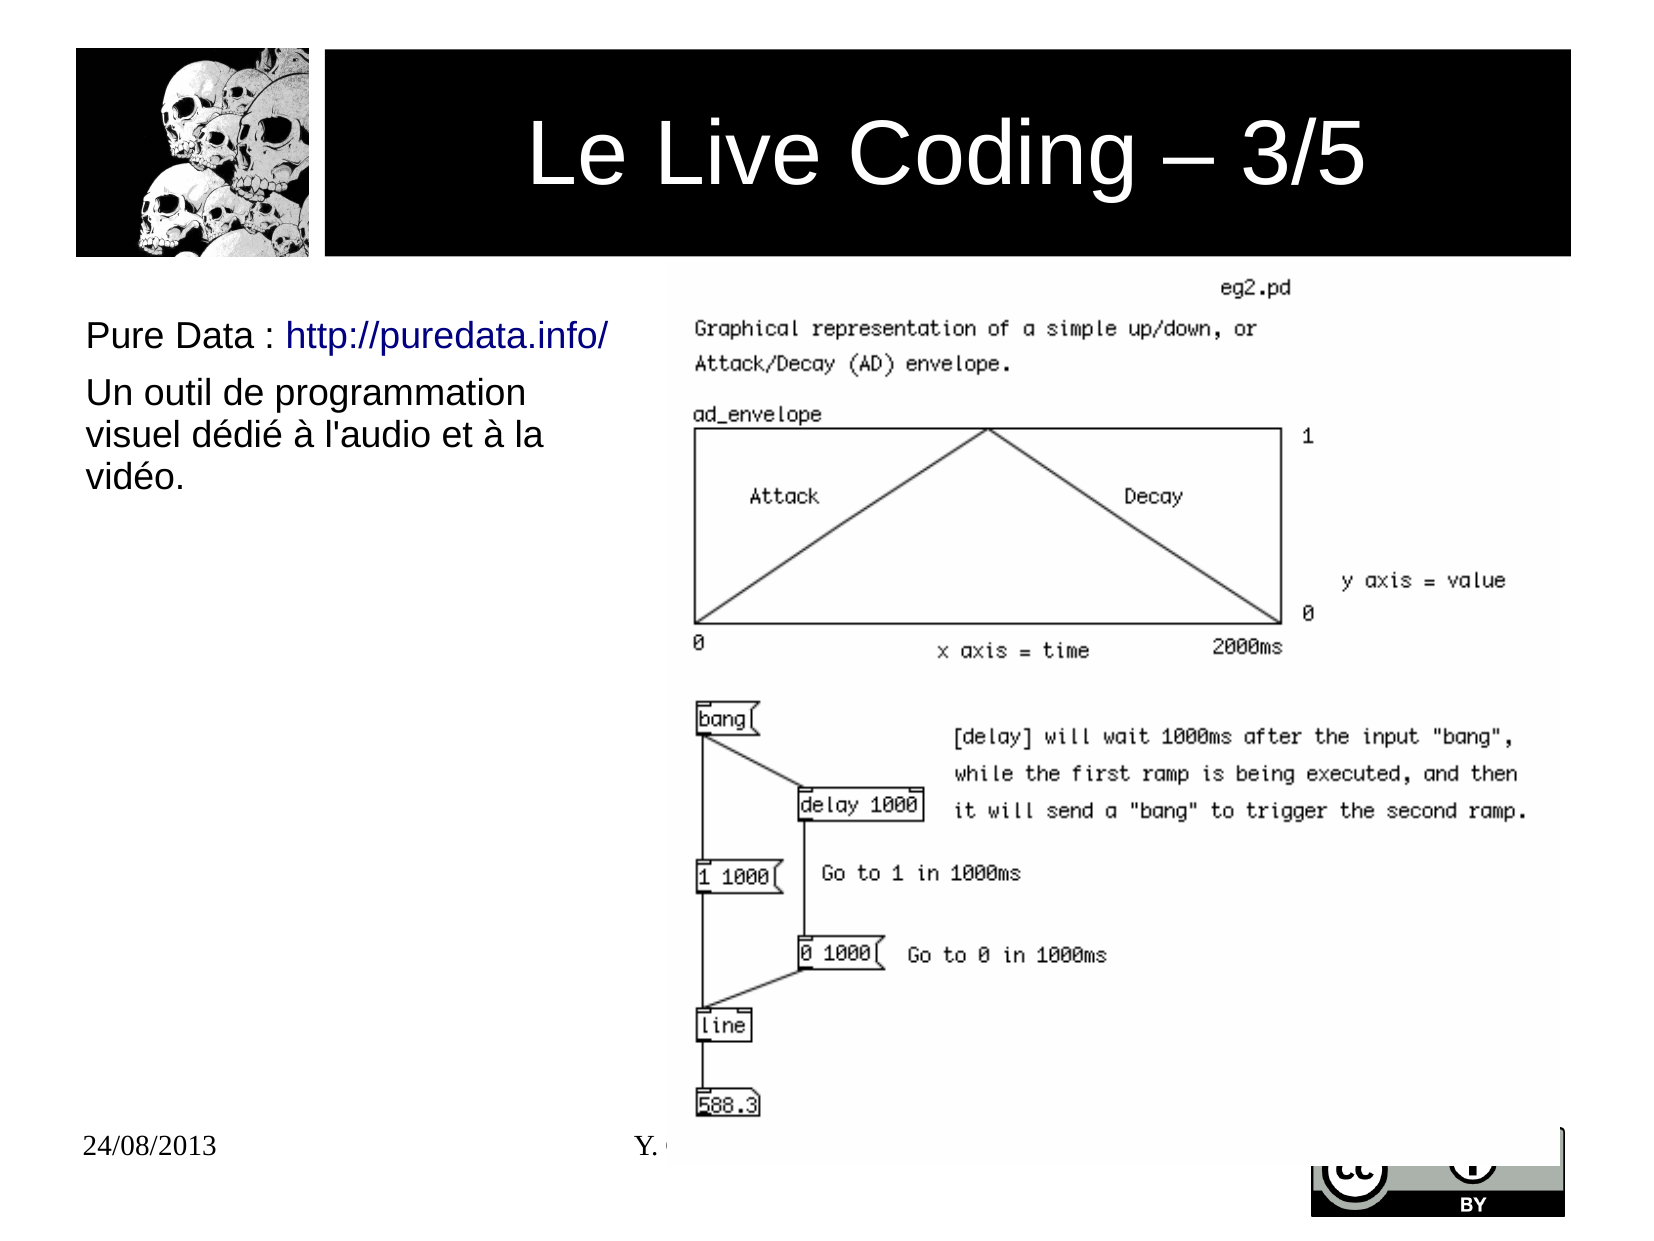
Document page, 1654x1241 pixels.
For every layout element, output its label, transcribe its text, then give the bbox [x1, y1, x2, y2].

picture [667, 262, 1565, 1217]
picture [76, 48, 309, 257]
text_box Un outil de programmation visuel dédié à l'audio et à la vidéo. [70, 363, 579, 505]
title Le Live Coding – 3/5 [324, 49, 1571, 257]
text_box Pure Data : http://puredata.info/ [70, 307, 638, 364]
